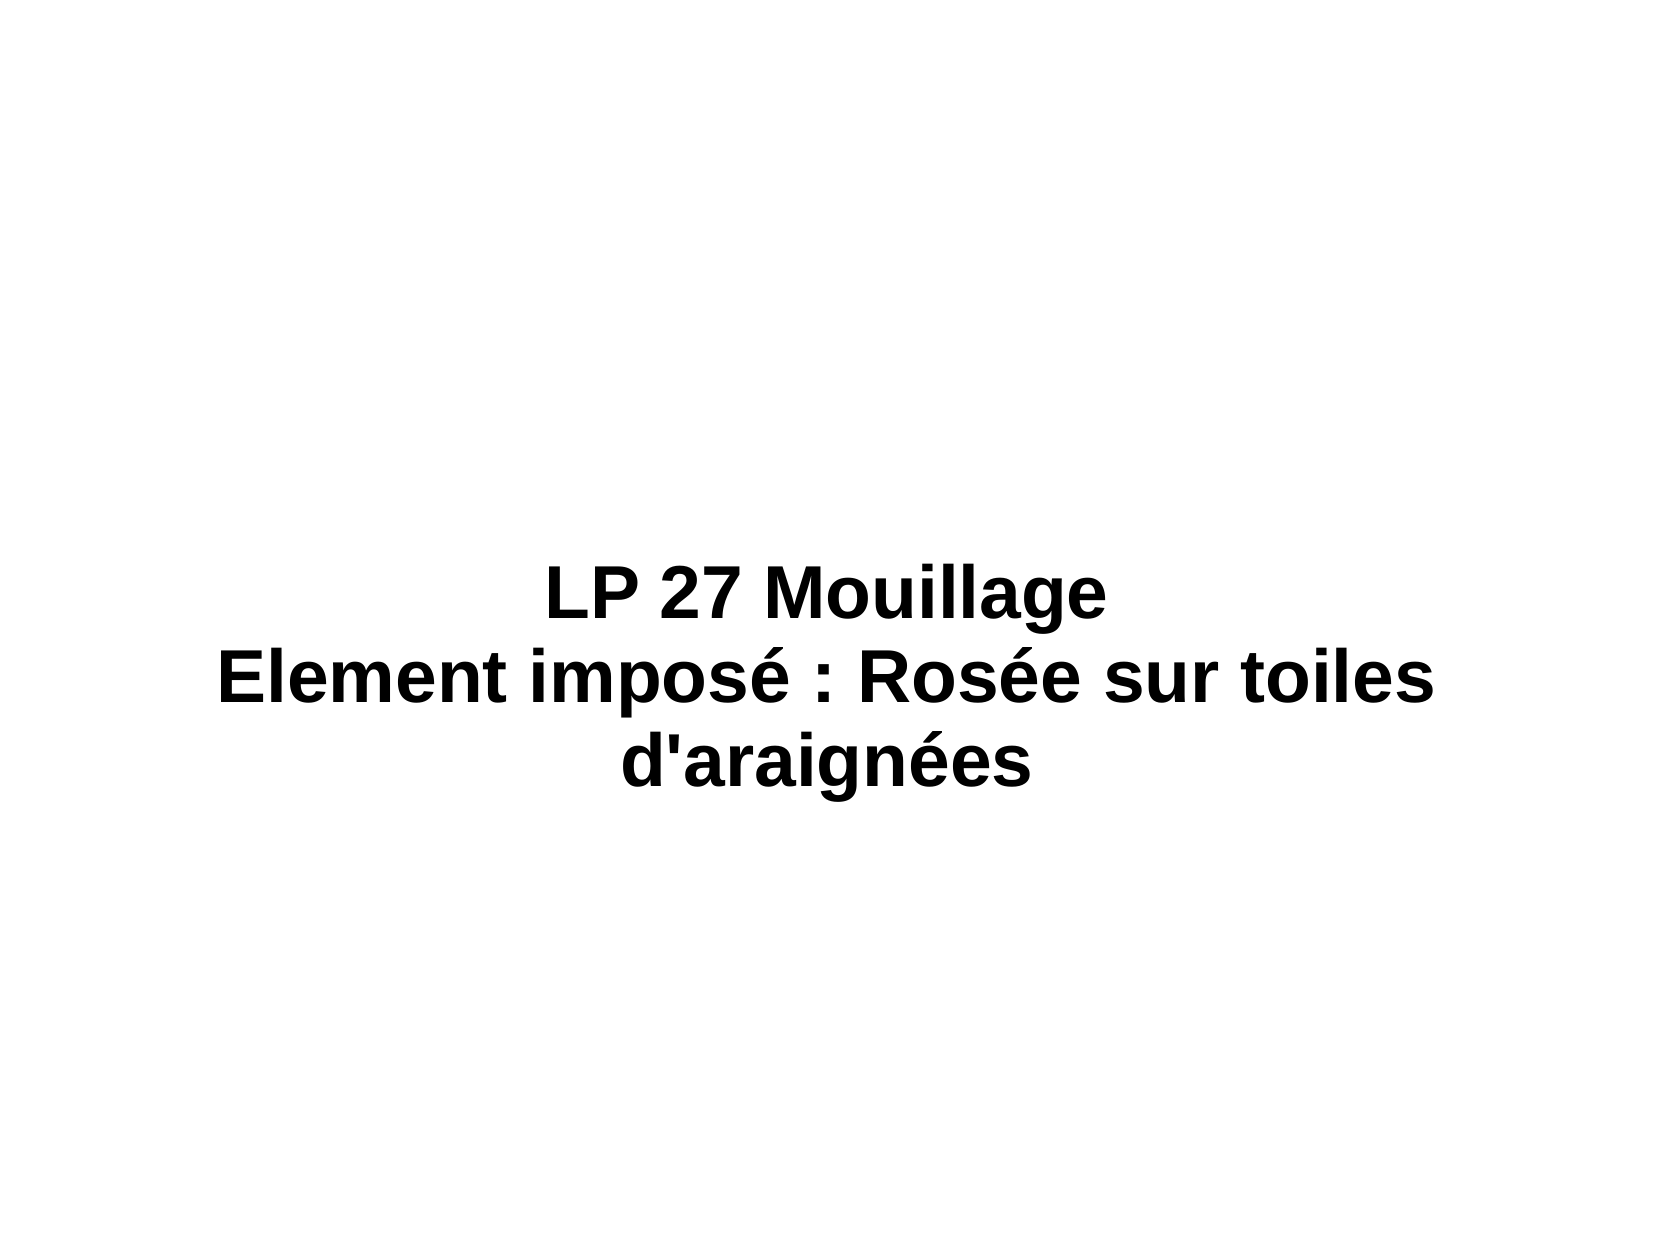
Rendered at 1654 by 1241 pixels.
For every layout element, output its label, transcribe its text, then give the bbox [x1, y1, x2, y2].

text_box LP 27 Mouillage Element imposé : Rosée sur toiles d'araignées [0, 543, 1654, 811]
